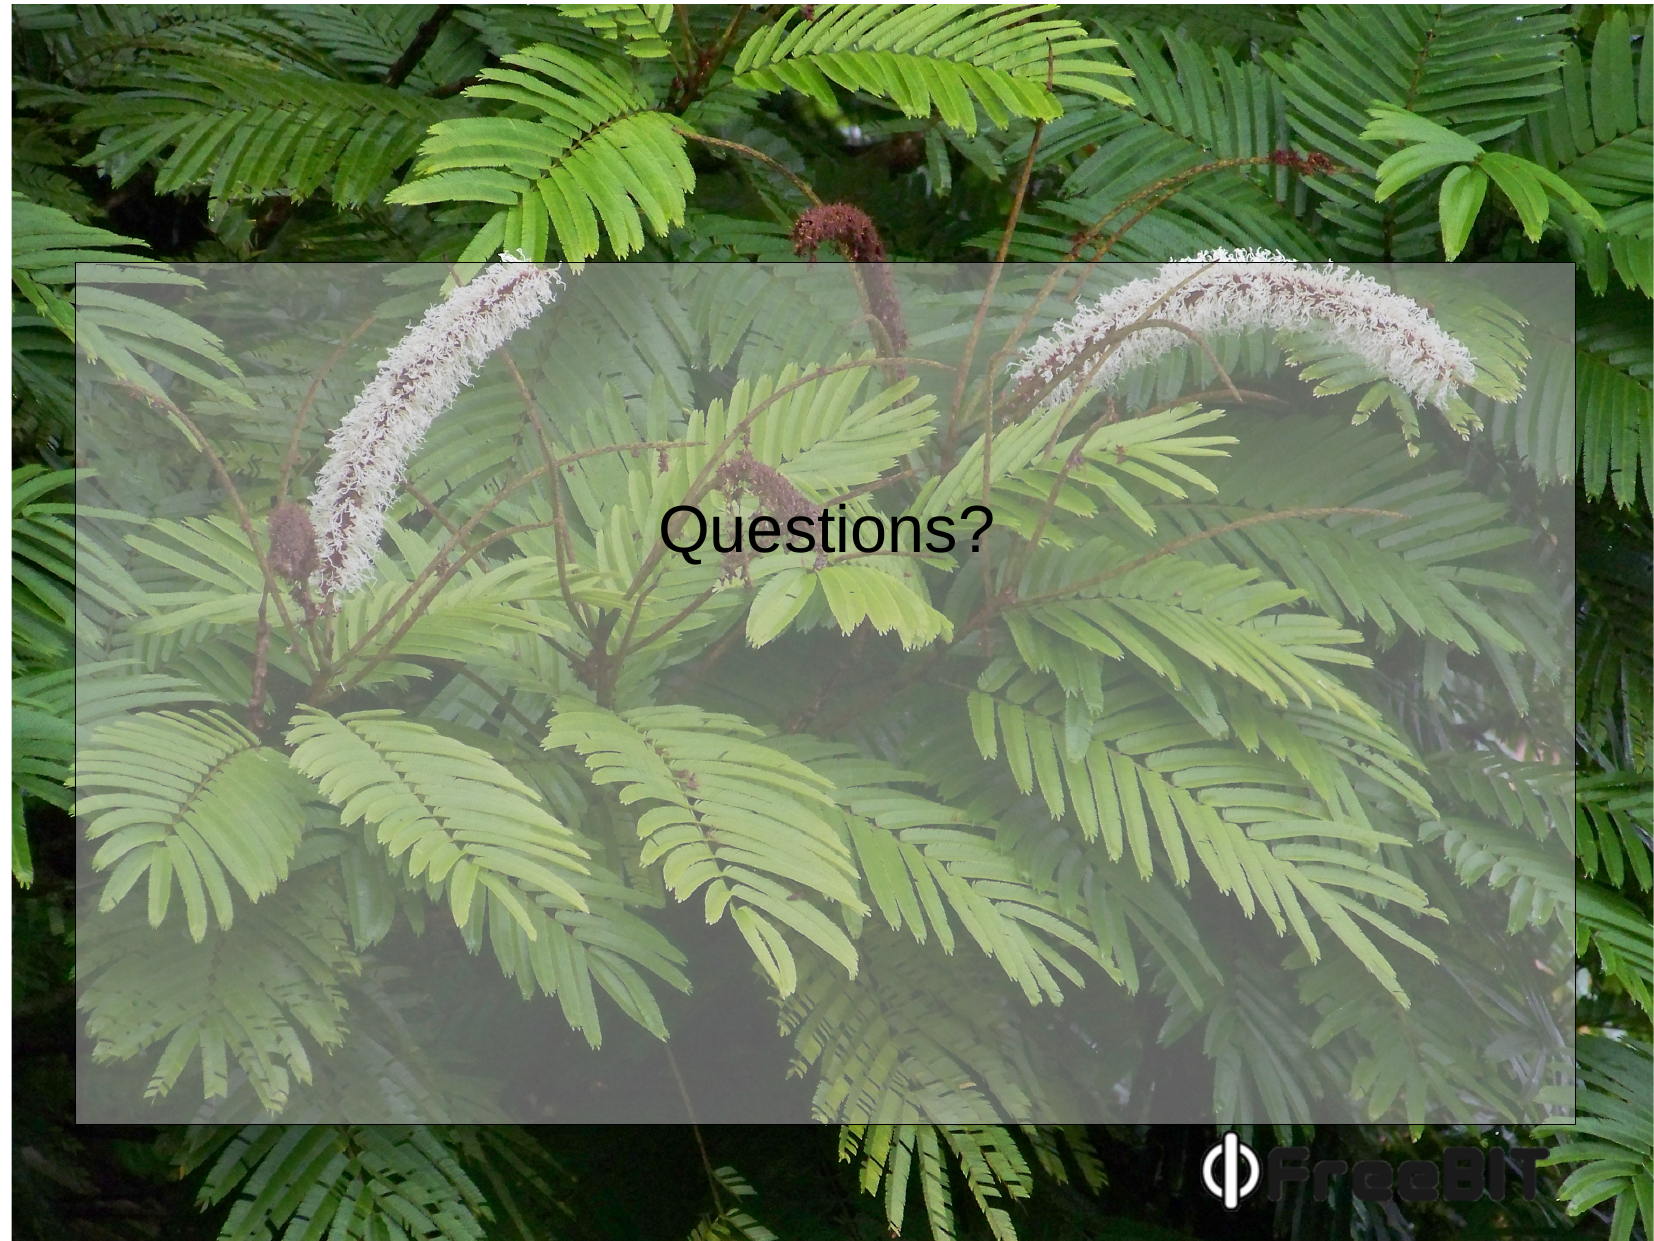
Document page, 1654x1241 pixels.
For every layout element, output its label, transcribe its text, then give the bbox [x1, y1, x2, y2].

subtitle Questions? [82, 49, 1571, 1109]
picture [11, 4, 1654, 1241]
